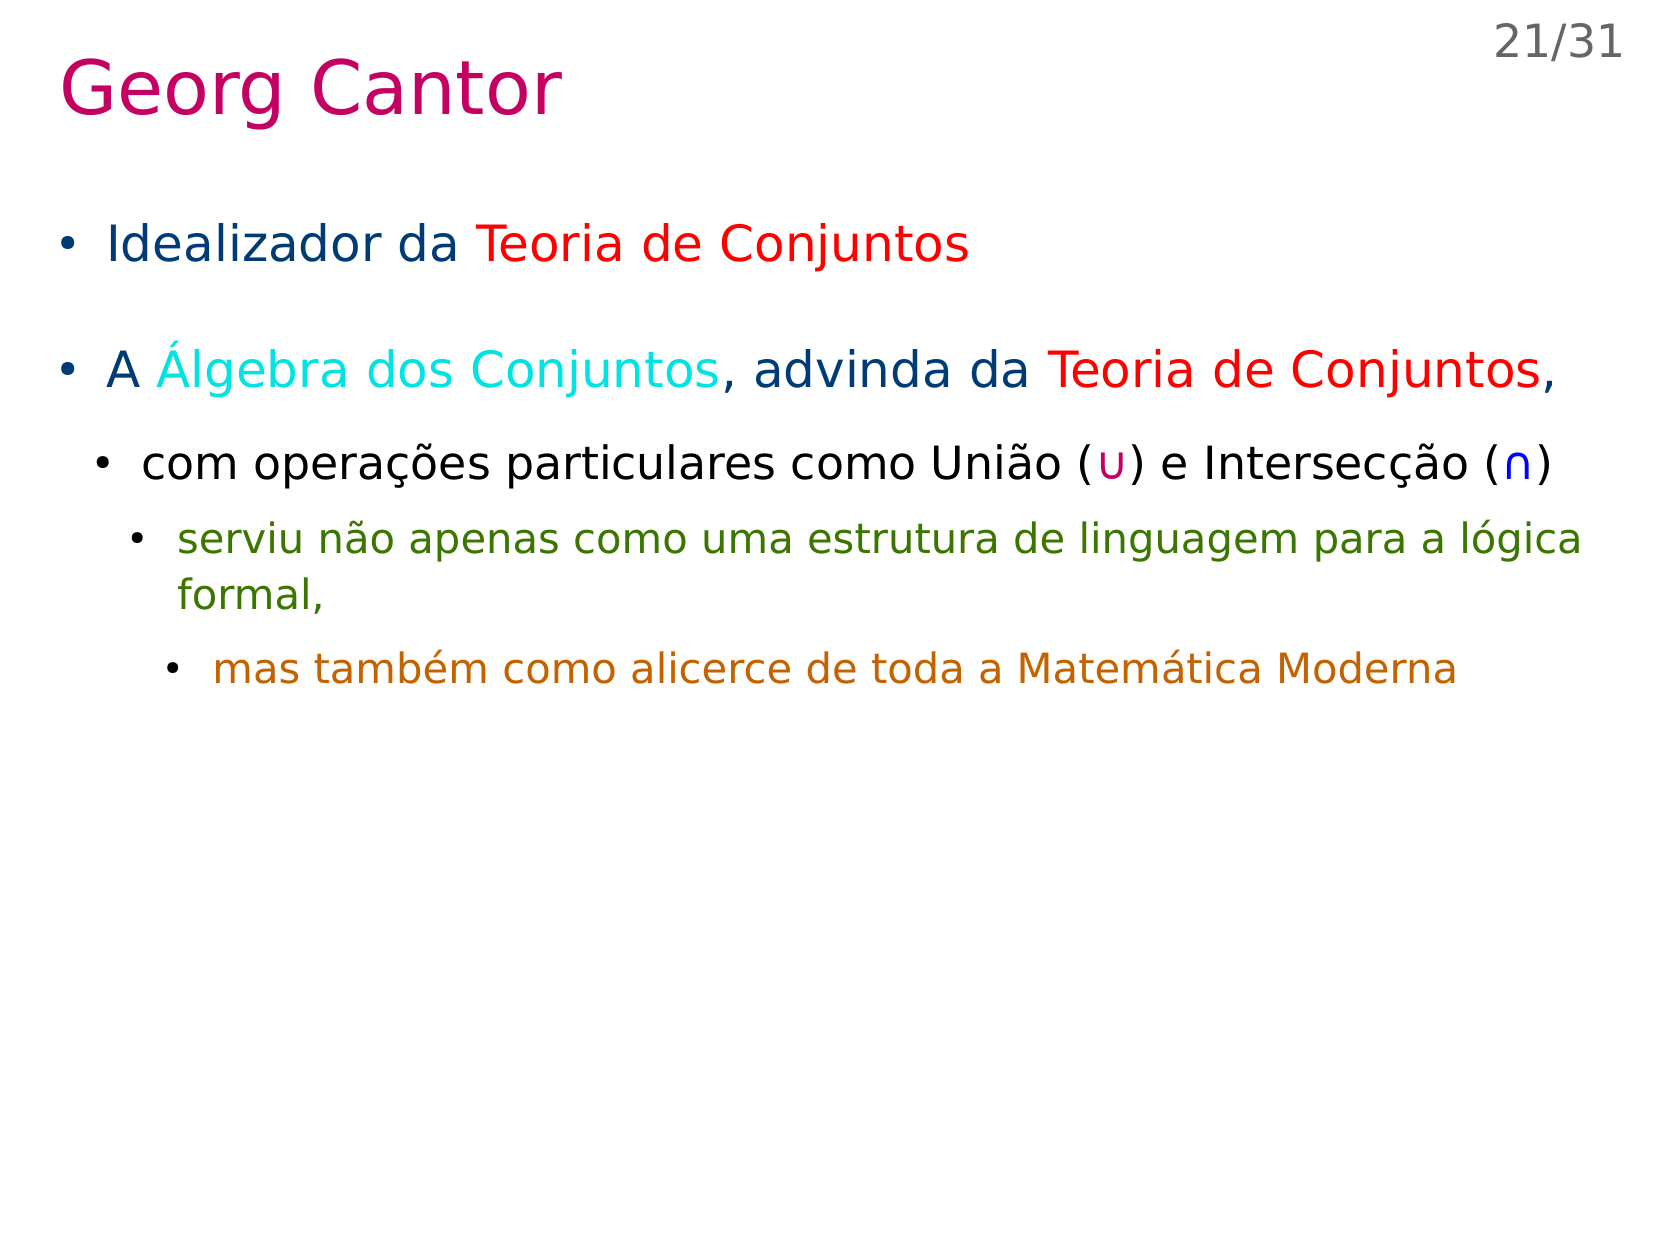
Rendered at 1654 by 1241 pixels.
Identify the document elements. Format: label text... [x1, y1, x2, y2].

title Georg Cantor [59, 29, 1595, 148]
list Idealizador da Teoria de Conjuntos A Álgebra dos Conjuntos, advinda da Teoria de Conjuntos, com operações particulares como União (∪) e Intersecção (∩) serviu não apenas como uma estrutura de linguagem para a lógica formal, mas também como alicerce de toda a Matemática Moderna [59, 206, 1625, 1211]
